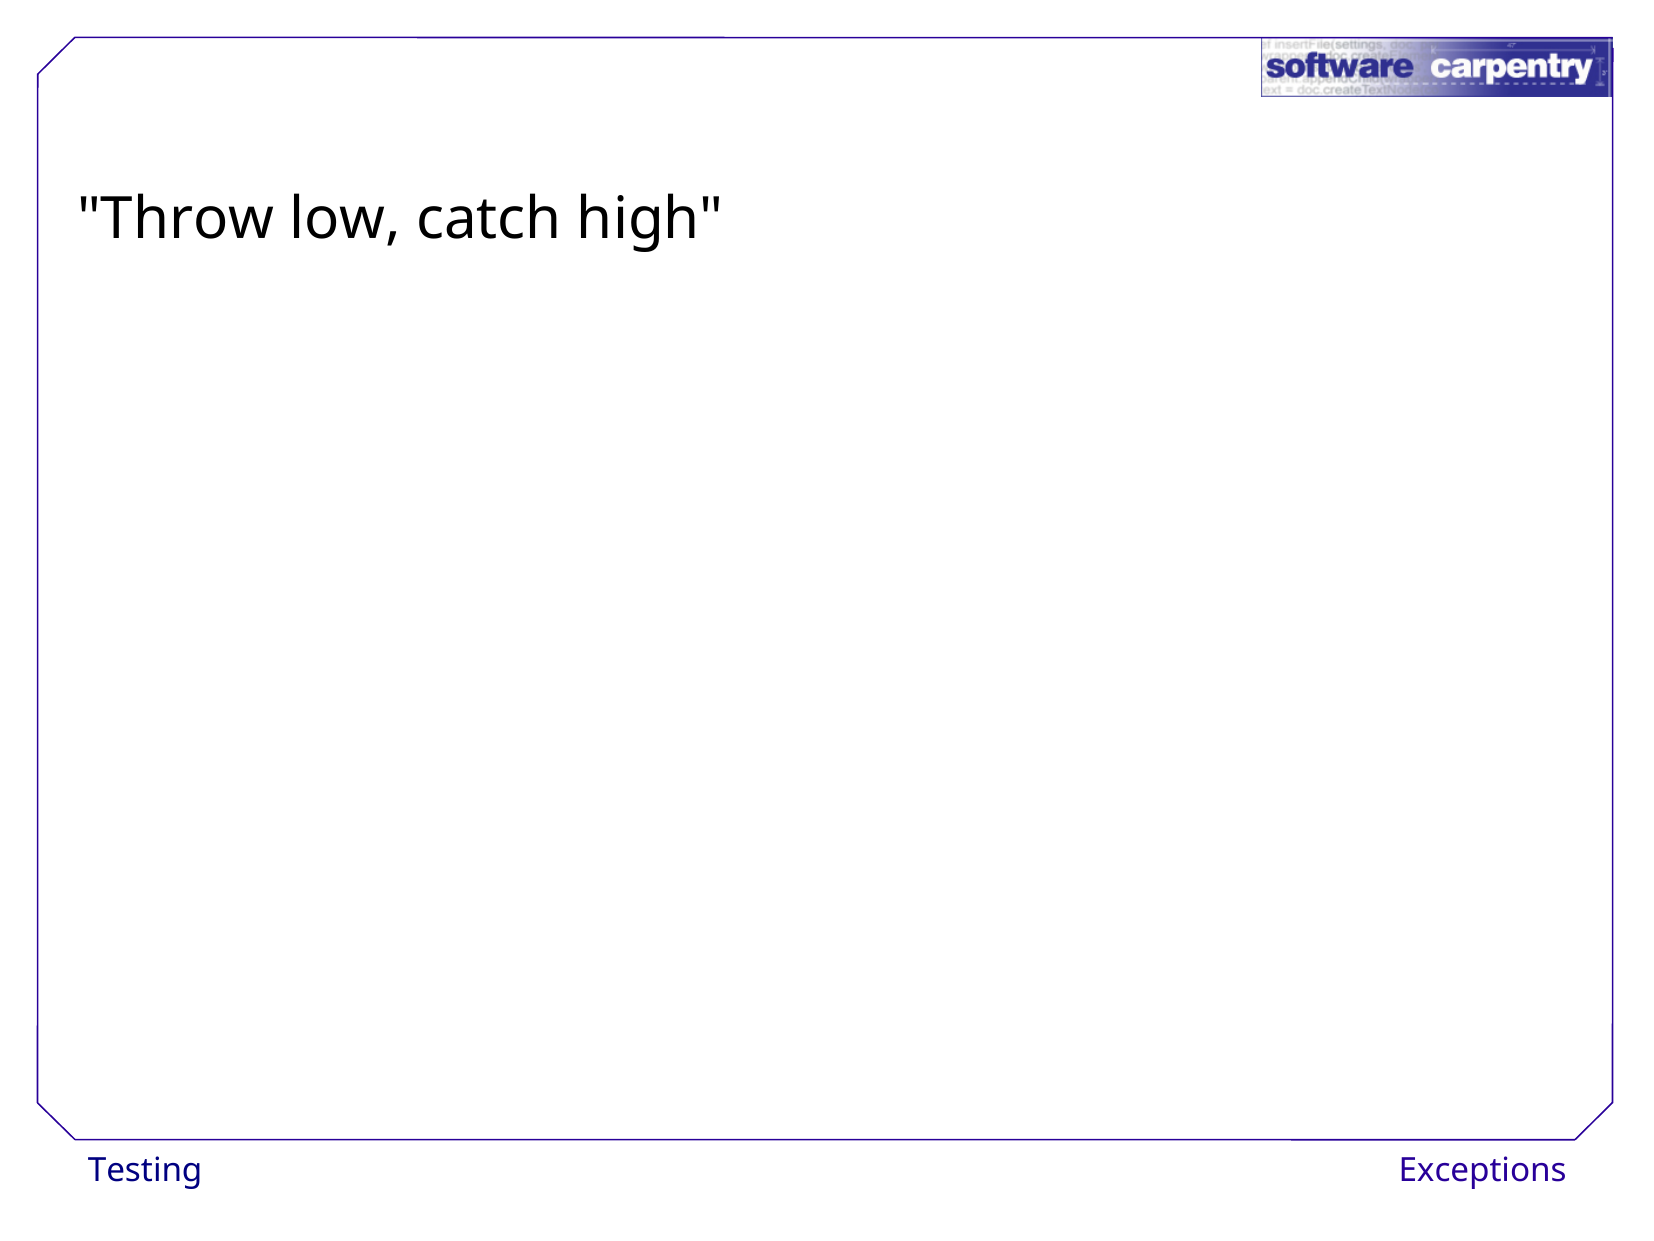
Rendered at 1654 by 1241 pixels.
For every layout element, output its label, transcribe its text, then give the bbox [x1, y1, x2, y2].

text_box "Throw low, catch high" [62, 138, 889, 259]
picture [1261, 39, 1613, 97]
